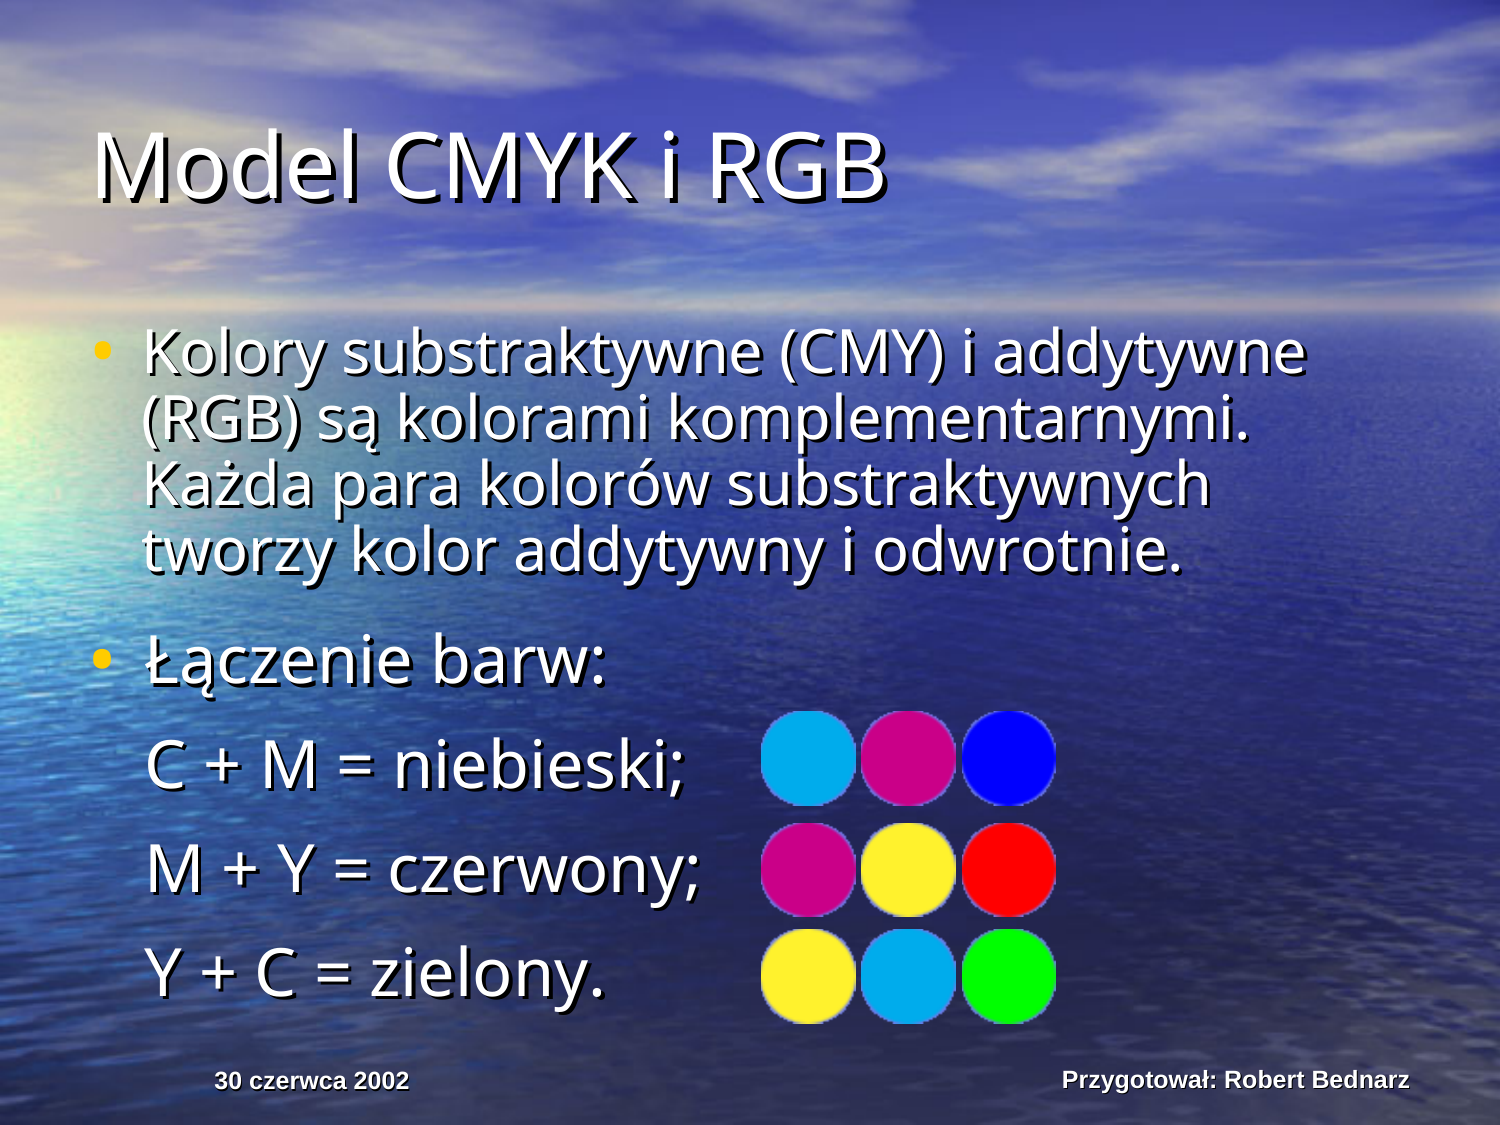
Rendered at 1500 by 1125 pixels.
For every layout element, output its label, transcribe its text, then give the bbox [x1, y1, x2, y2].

list Kolory substraktywne (CMY) i addytywne (RGB) są kolorami komplementarnymi. Każda para kolorów substraktywnych tworzy kolor addytywny i odwrotnie. [74, 312, 1398, 598]
picture [0, 0, 1500, 1125]
text_box Łączenie barw: C + M = niebieski; M + Y = czerwony; Y + C = zielony. [73, 585, 750, 1035]
title Model CMYK i RGB [75, 47, 1426, 276]
